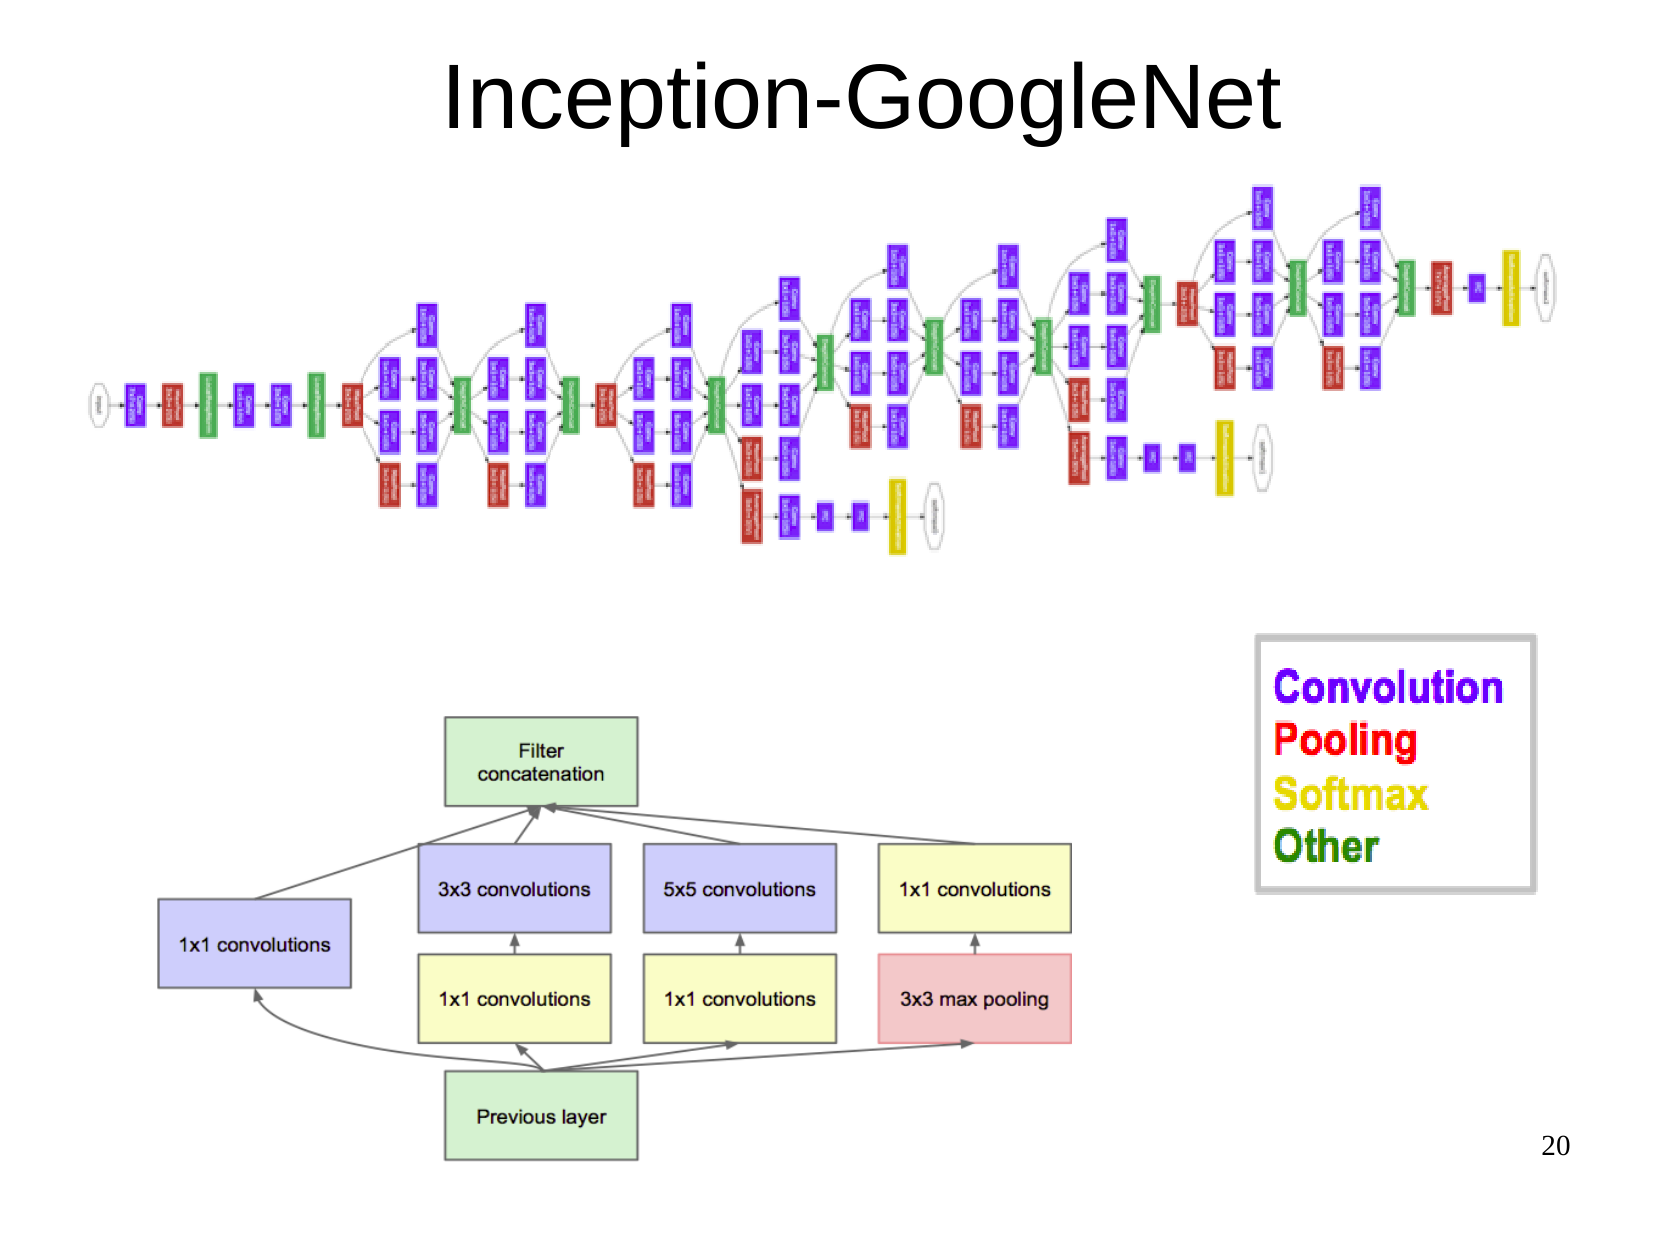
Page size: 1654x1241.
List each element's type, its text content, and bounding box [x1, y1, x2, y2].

picture [53, 137, 1587, 1163]
text_box Inception-GoogleNet [330, 45, 1396, 148]
